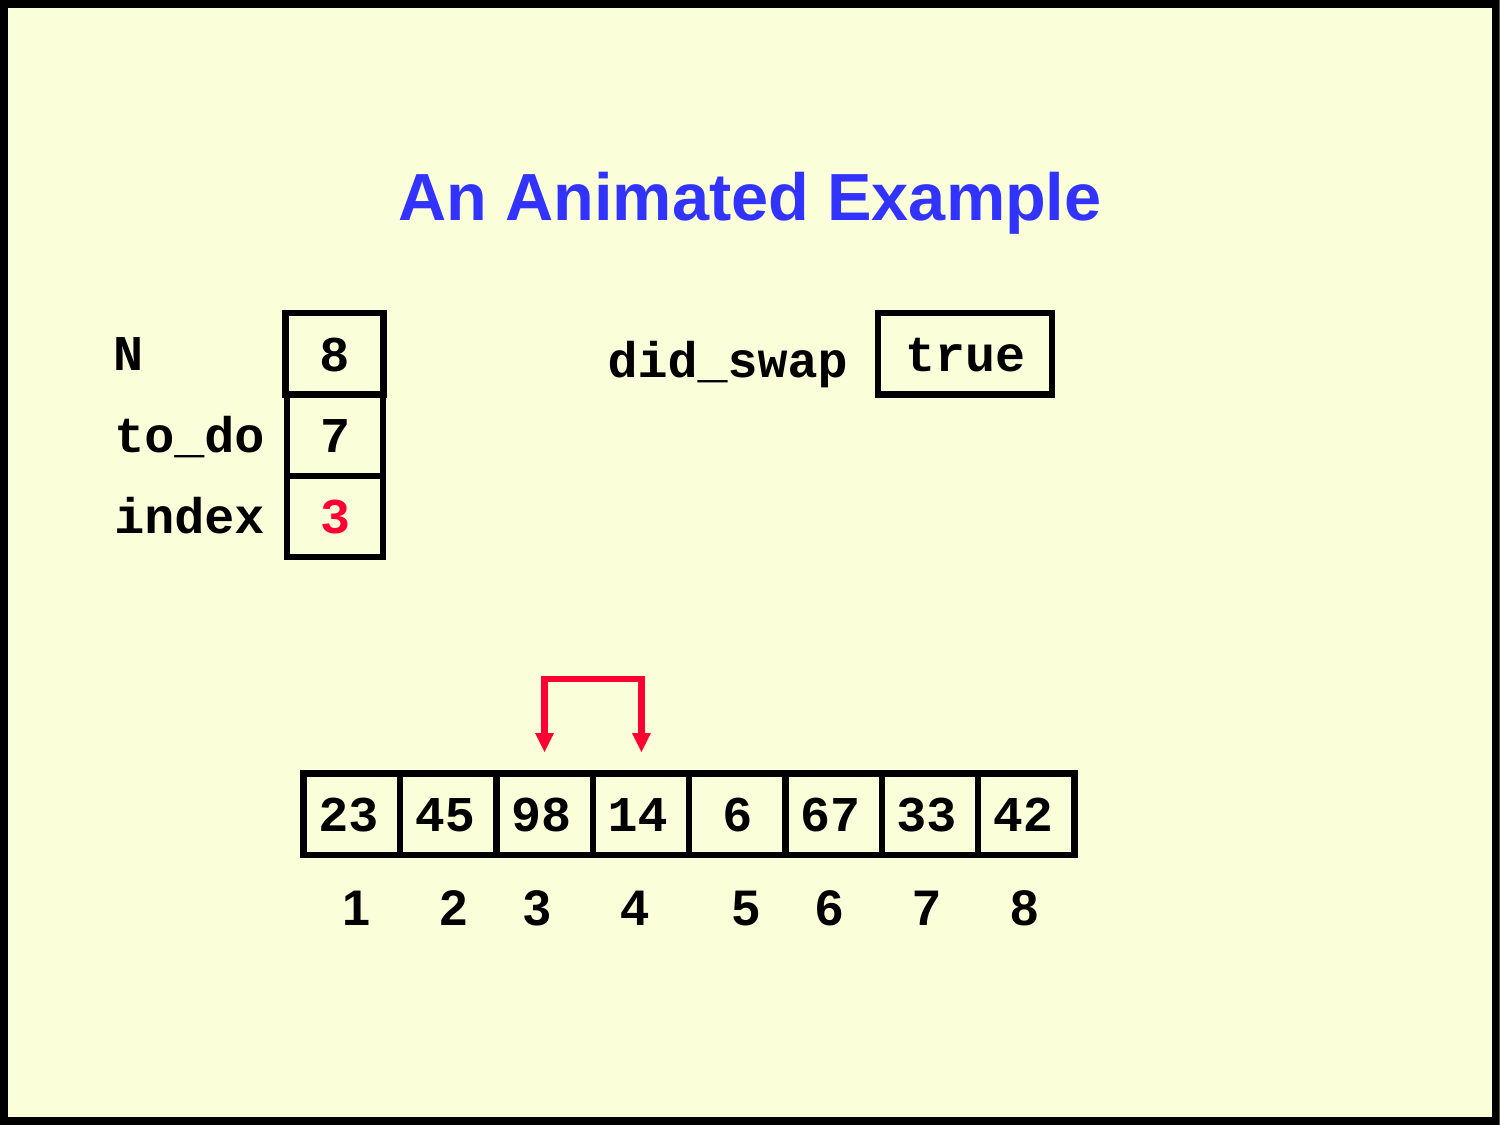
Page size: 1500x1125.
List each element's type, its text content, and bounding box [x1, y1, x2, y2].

text_box to_do [99, 394, 280, 470]
text_box true [877, 313, 1053, 395]
text_box index [99, 475, 280, 552]
text_box 1 2 3 4 5 6 7 8 [327, 868, 1055, 944]
text_box 42 [978, 773, 1075, 855]
title An Animated Example [112, 99, 1388, 288]
text_box 23 [303, 773, 400, 855]
text_box 3 [286, 475, 384, 558]
text_box N [98, 313, 279, 389]
text_box 45 [400, 773, 497, 855]
text_box 33 [881, 773, 978, 855]
text_box 8 [285, 313, 384, 395]
text_box did_swap [592, 319, 877, 395]
text_box 67 [786, 773, 881, 855]
text_box 98 [497, 773, 592, 855]
text_box 7 [286, 395, 384, 475]
text_box 14 [592, 773, 689, 855]
text_box 6 [689, 773, 786, 855]
